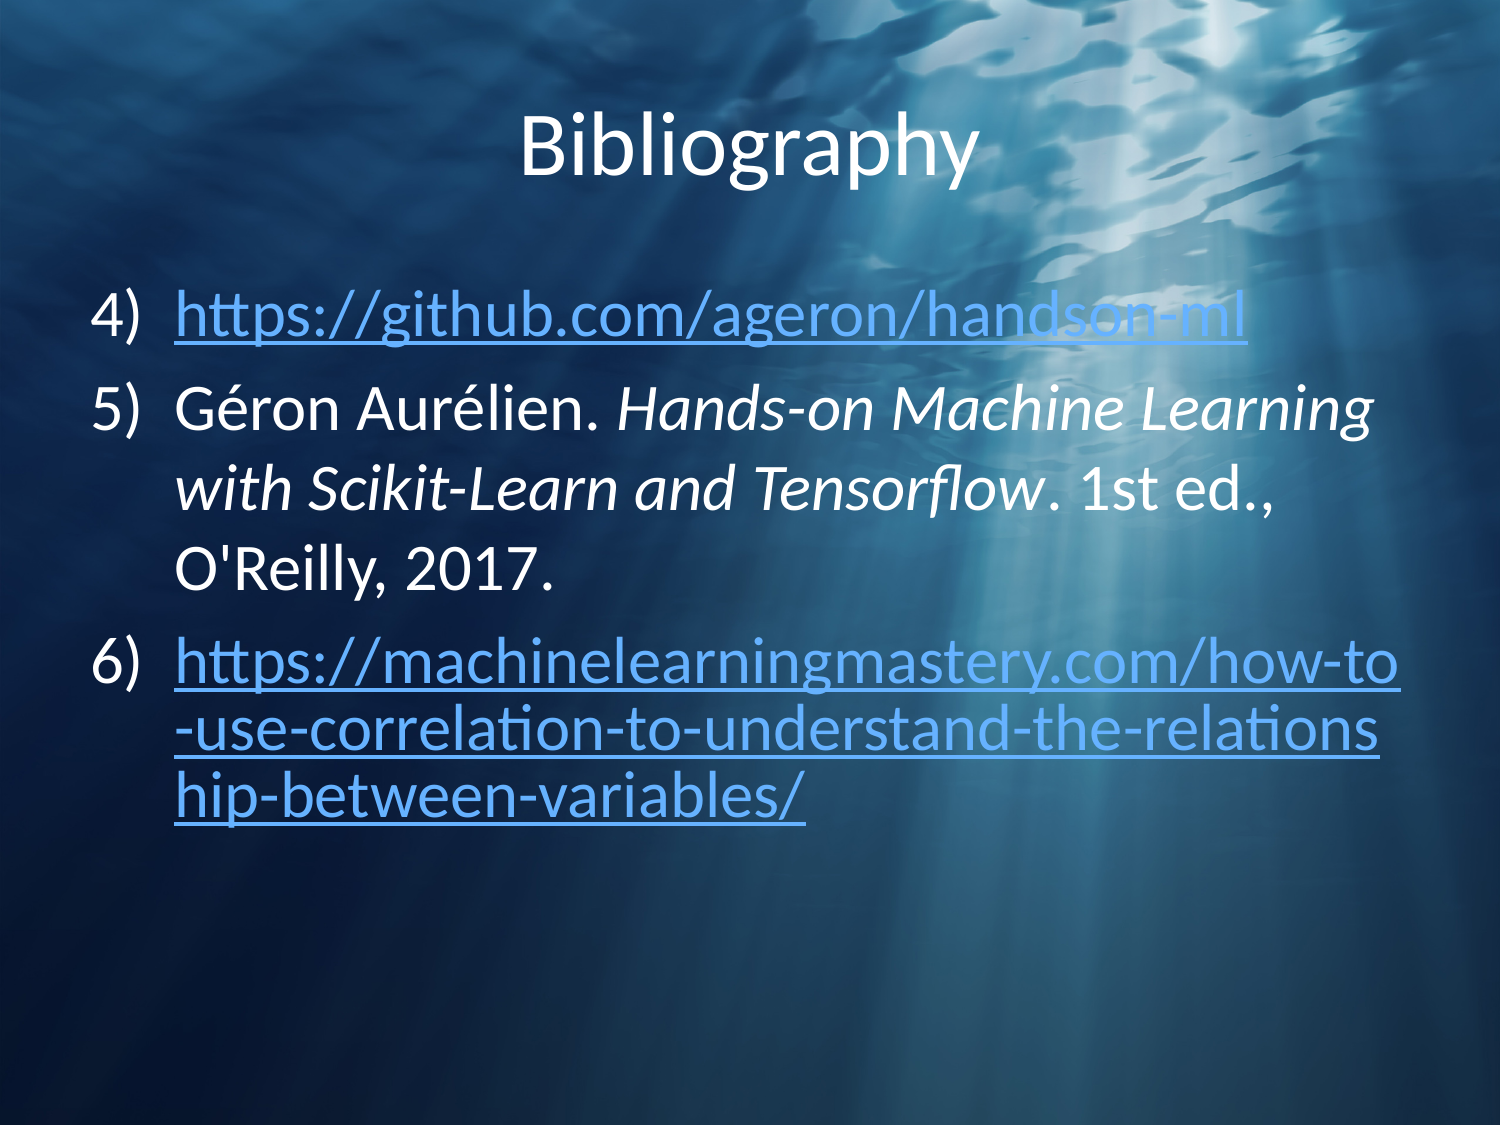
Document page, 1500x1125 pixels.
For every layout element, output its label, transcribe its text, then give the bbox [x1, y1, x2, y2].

list https://github.com/ageron/handson-ml Géron Aurélien. Hands-on Machine Learning with Scikit-Learn and Tensorflow. 1st ed., O'Reilly, 2017. https://machinelearningmastery.com/how-to-use-correlation-to-understand-the-relationship-between-variables/ [75, 262, 1425, 1005]
picture [0, 0, 1500, 1125]
title Bibliography [75, 45, 1425, 233]
